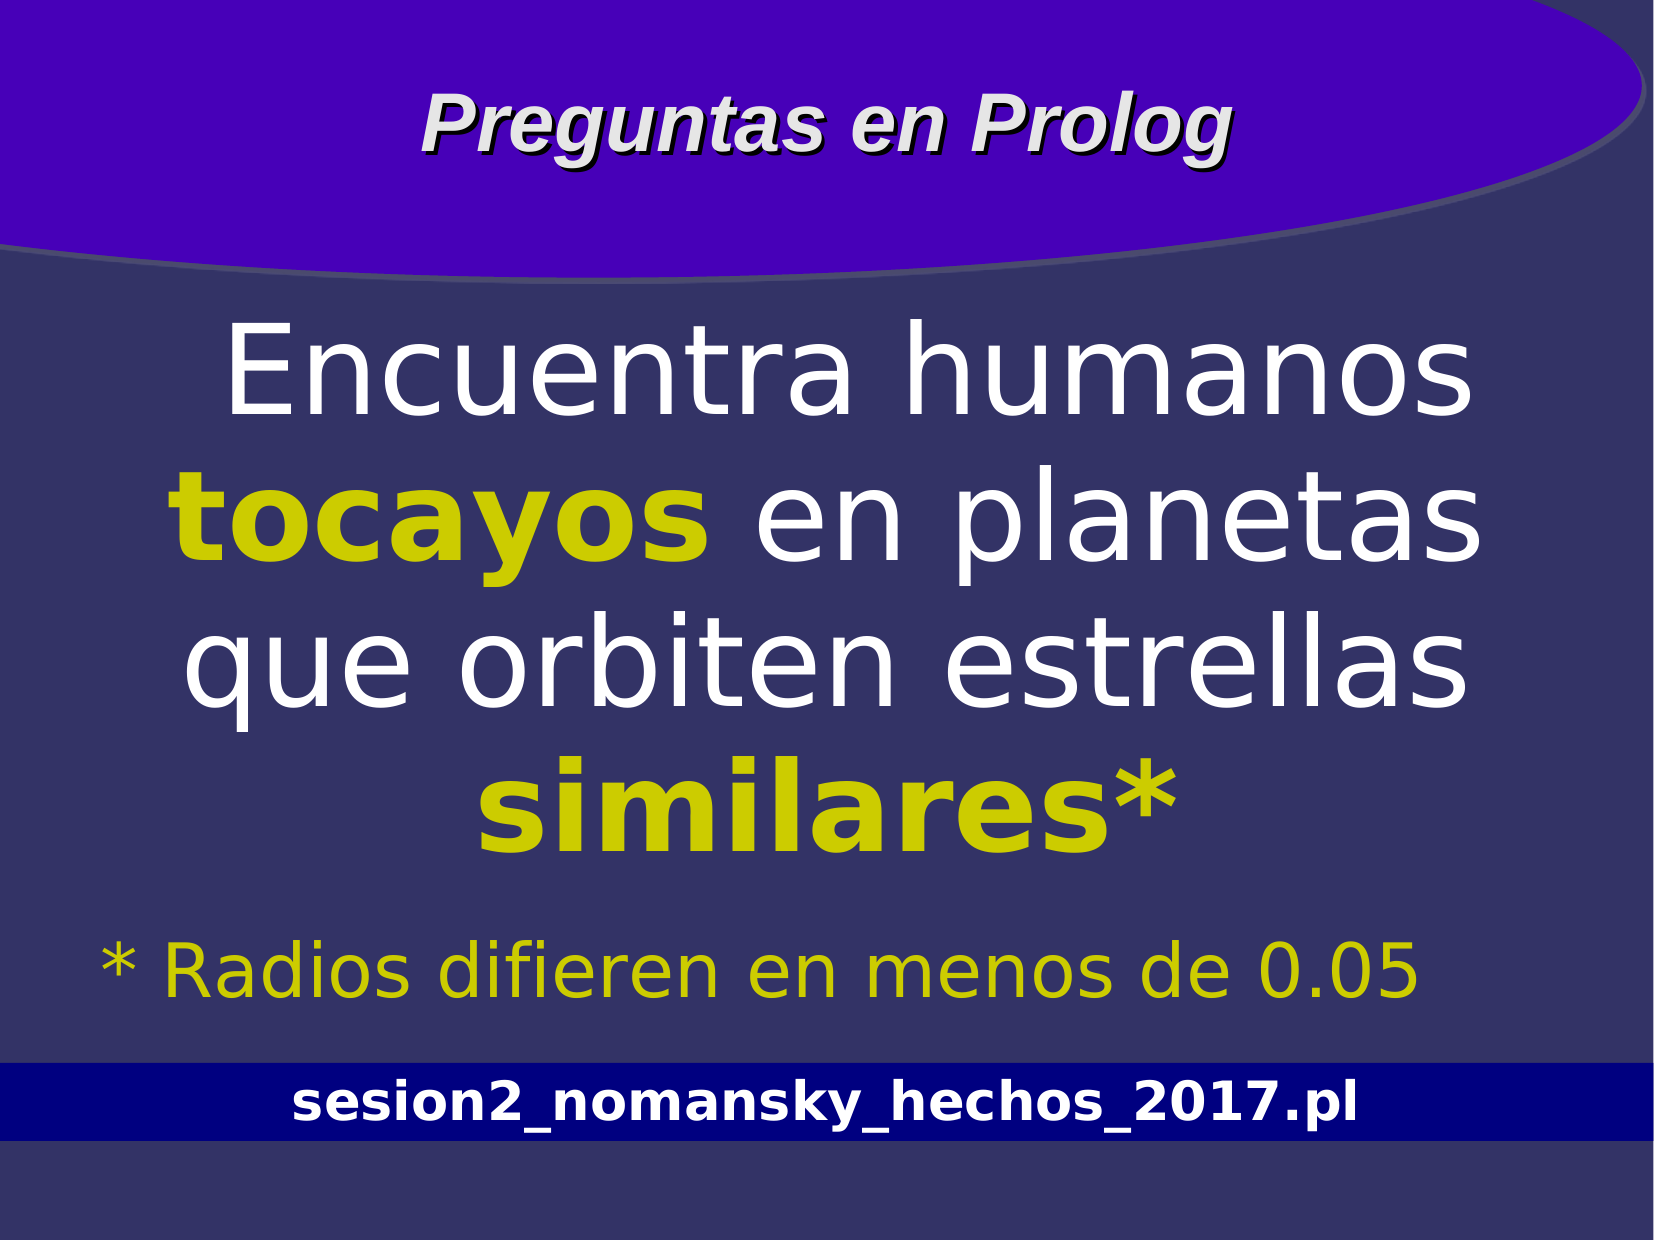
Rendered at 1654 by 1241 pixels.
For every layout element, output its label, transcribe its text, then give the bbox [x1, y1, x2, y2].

text_box sesion2_nomansky_hechos_2017.pl [0, 1062, 1654, 1141]
title Preguntas en Prolog [121, 19, 1534, 227]
text_box Encuentra humanos tocayos en planetas que orbiten estrellas similares* * Radios difieren en menos de 0.05 [59, 291, 1595, 1035]
